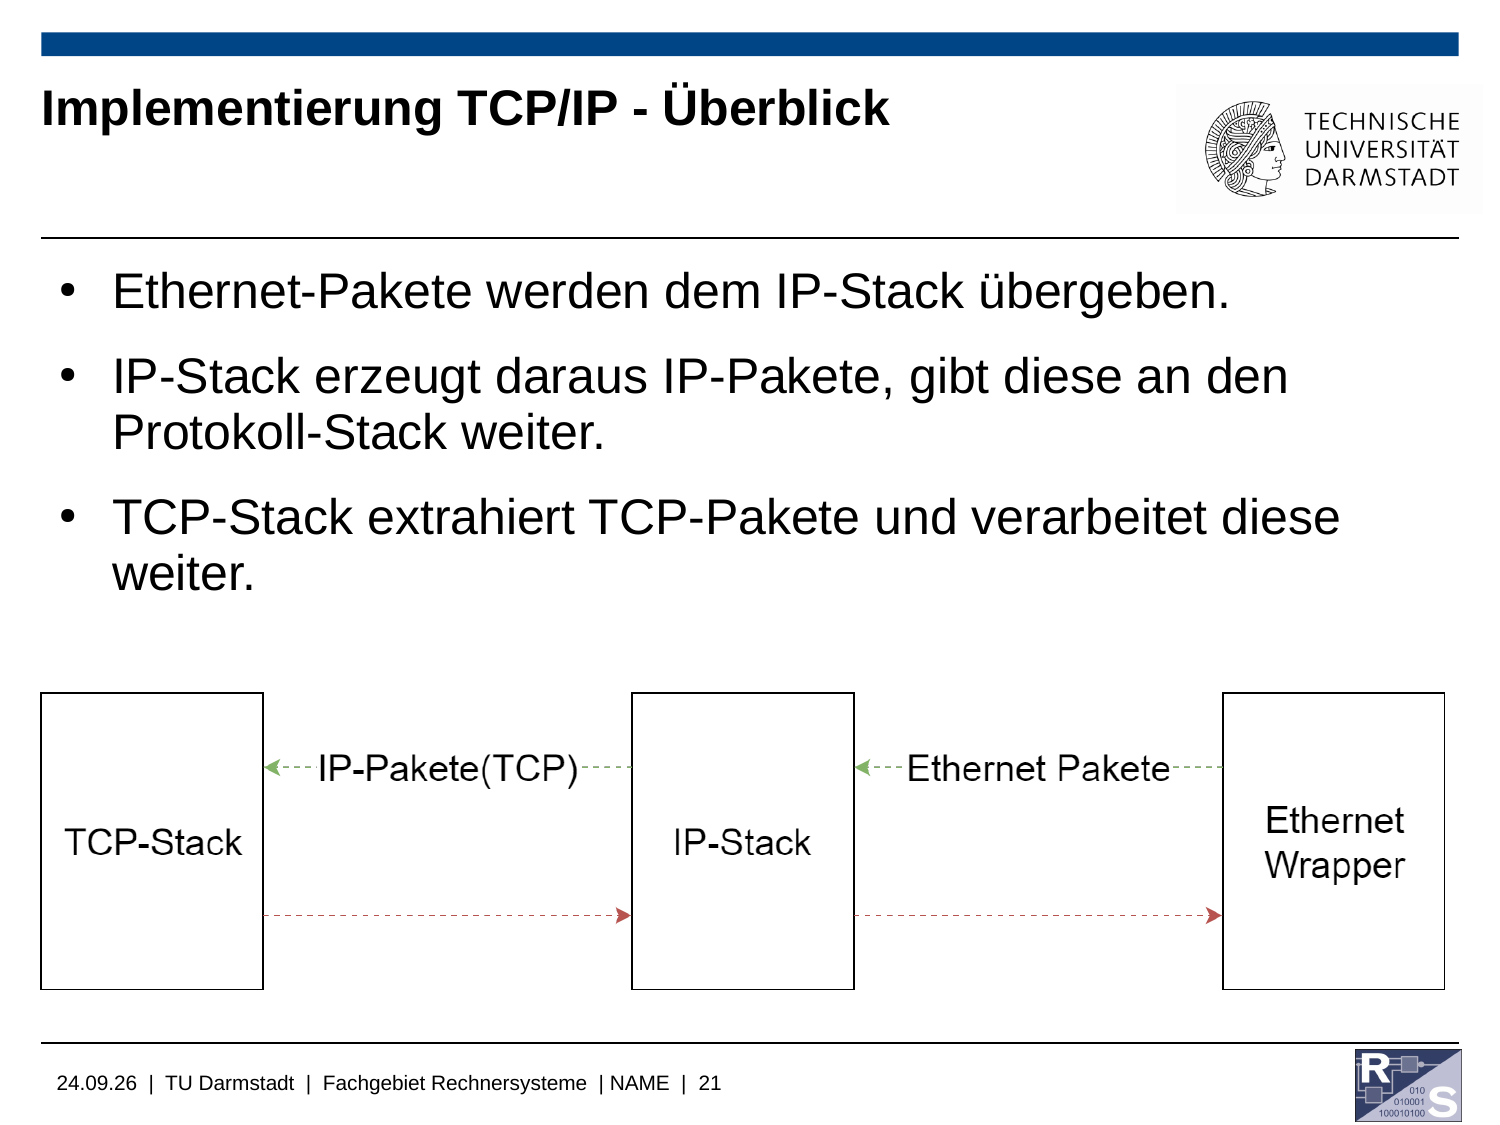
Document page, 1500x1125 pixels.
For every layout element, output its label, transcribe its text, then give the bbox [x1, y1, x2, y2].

picture [40, 692, 1445, 990]
title Implementierung TCP/IP - Überblick [41, 32, 1131, 183]
picture [1355, 1049, 1462, 1122]
list Ethernet-Pakete werden dem IP-Stack übergeben. IP-Stack erzeugt daraus IP-Pakete, gibt diese an den Protokoll-Stack weiter. TCP-Stack extrahiert TCP-Pakete und verarbeitet diese weiter. [41, 263, 1455, 1032]
